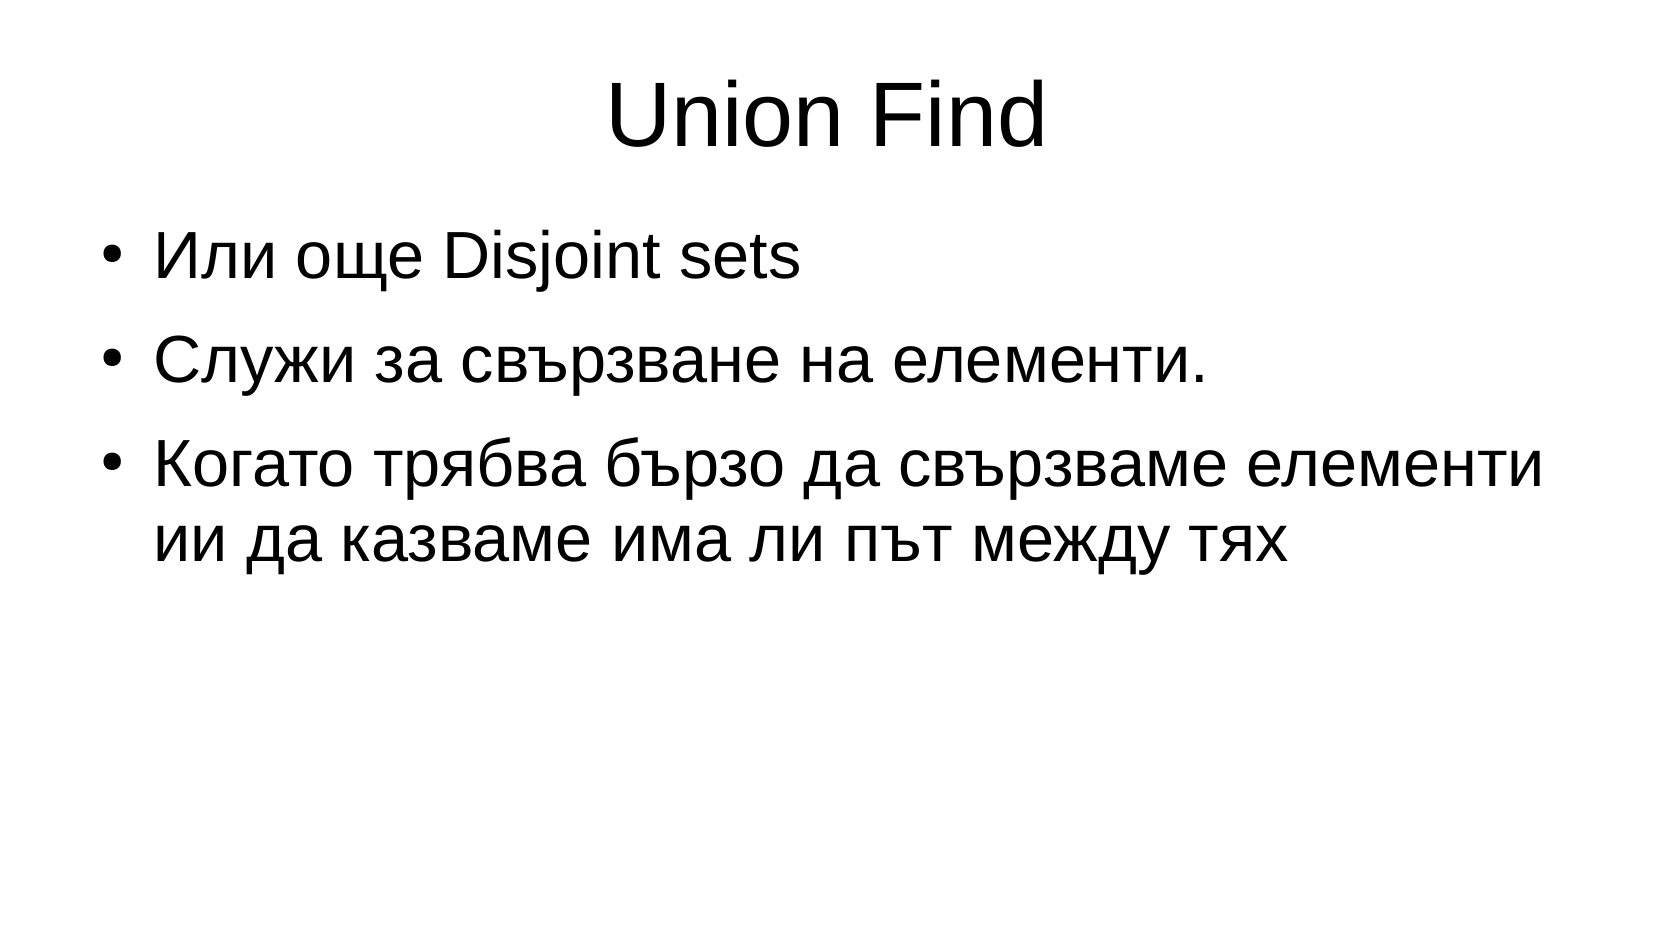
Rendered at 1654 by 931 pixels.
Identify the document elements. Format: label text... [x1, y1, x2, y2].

title Union Find [82, 37, 1571, 193]
list Или още Disjoint sets Служи за свързване на елементи. Когато трябва бързо да свързваме елементи ии да казваме има ли път между тях [82, 217, 1571, 758]
